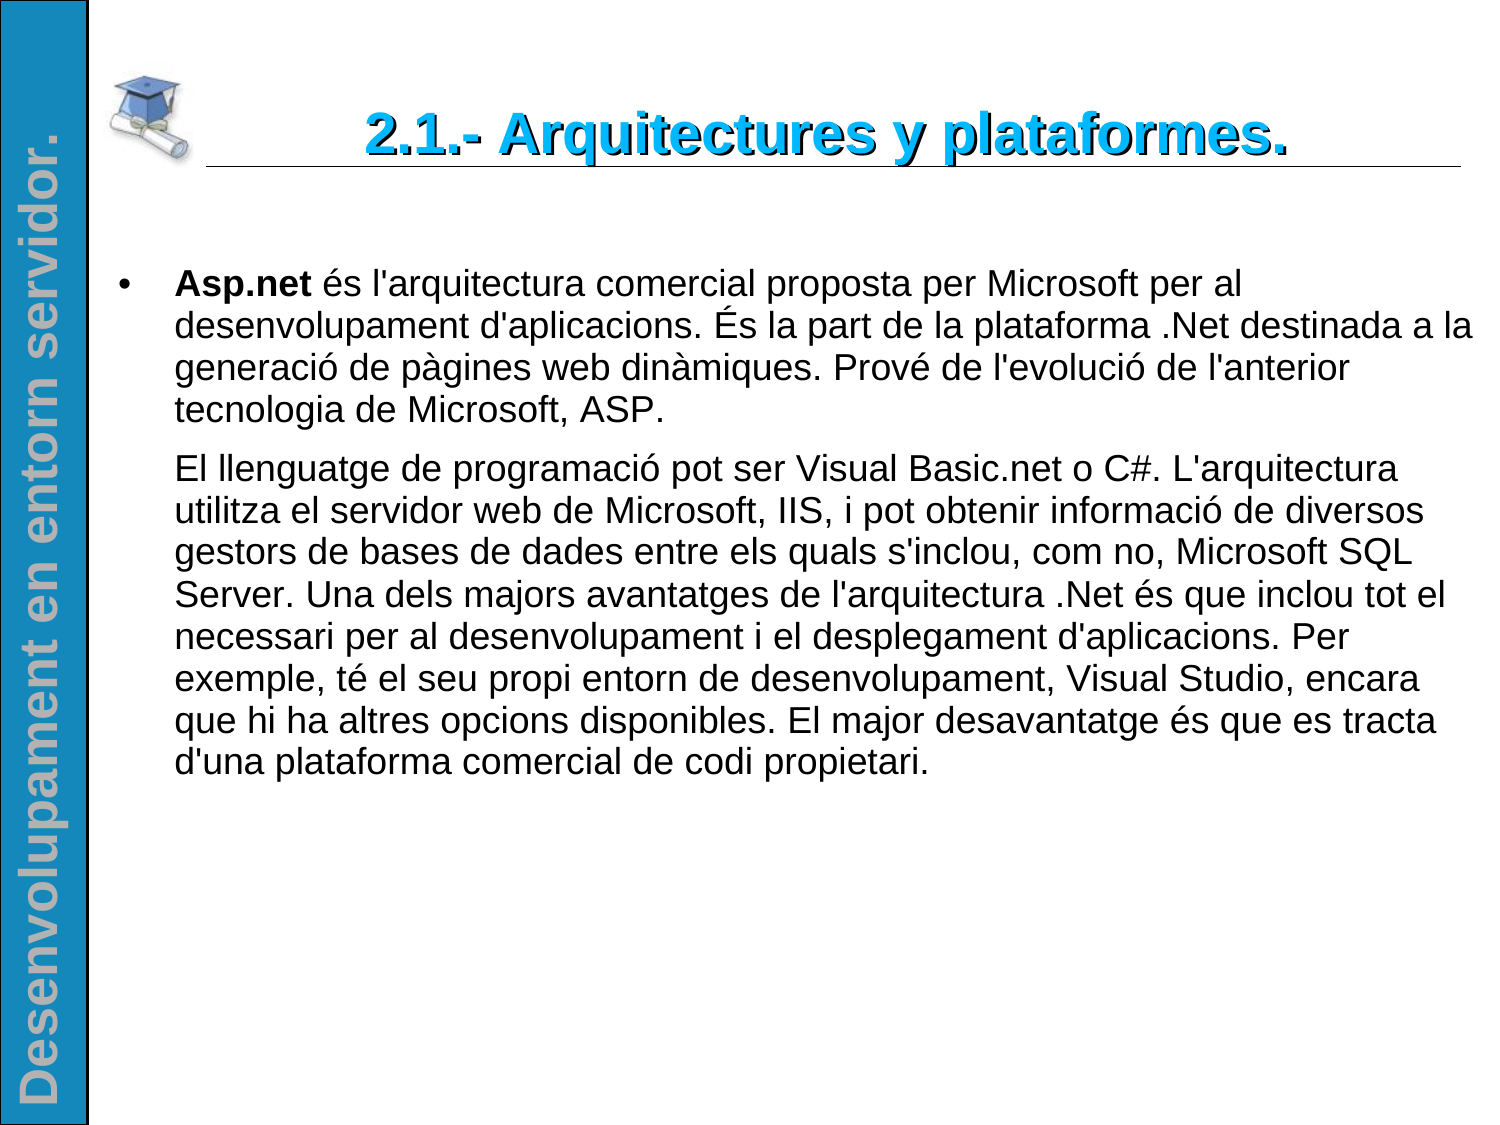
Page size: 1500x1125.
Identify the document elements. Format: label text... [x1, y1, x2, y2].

title 2.1.- Arquitectures y plataformes. [206, 88, 1447, 178]
list Asp.net és l'arquitectura comercial proposta per Microsoft per al desenvolupament d'aplicacions. És la part de la plataforma .Net destinada a la generació de pàgines web dinàmiques. Prové de l'evolució de l'anterior tecnologia de Microsoft, ASP. El llenguatge de programació pot ser Visual Basic.net o C#. L'arquitectura utilitza el servidor web de Microsoft, IIS, i pot obtenir informació de diversos gestors de bases de dades entre els quals s'inclou, com no, Microsoft SQL Server. Una dels majors avantatges de l'arquitectura .Net és que inclou tot el necessari per al desenvolupament i el desplegament d'aplicacions. Per exemple, té el seu propi entorn de desenvolupament, Visual Studio, encara que hi ha altres opcions disponibles. El major desavantatge és que es tracta d'una plataforma comercial de codi propietari. [118, 262, 1477, 1006]
picture [93, 61, 206, 174]
